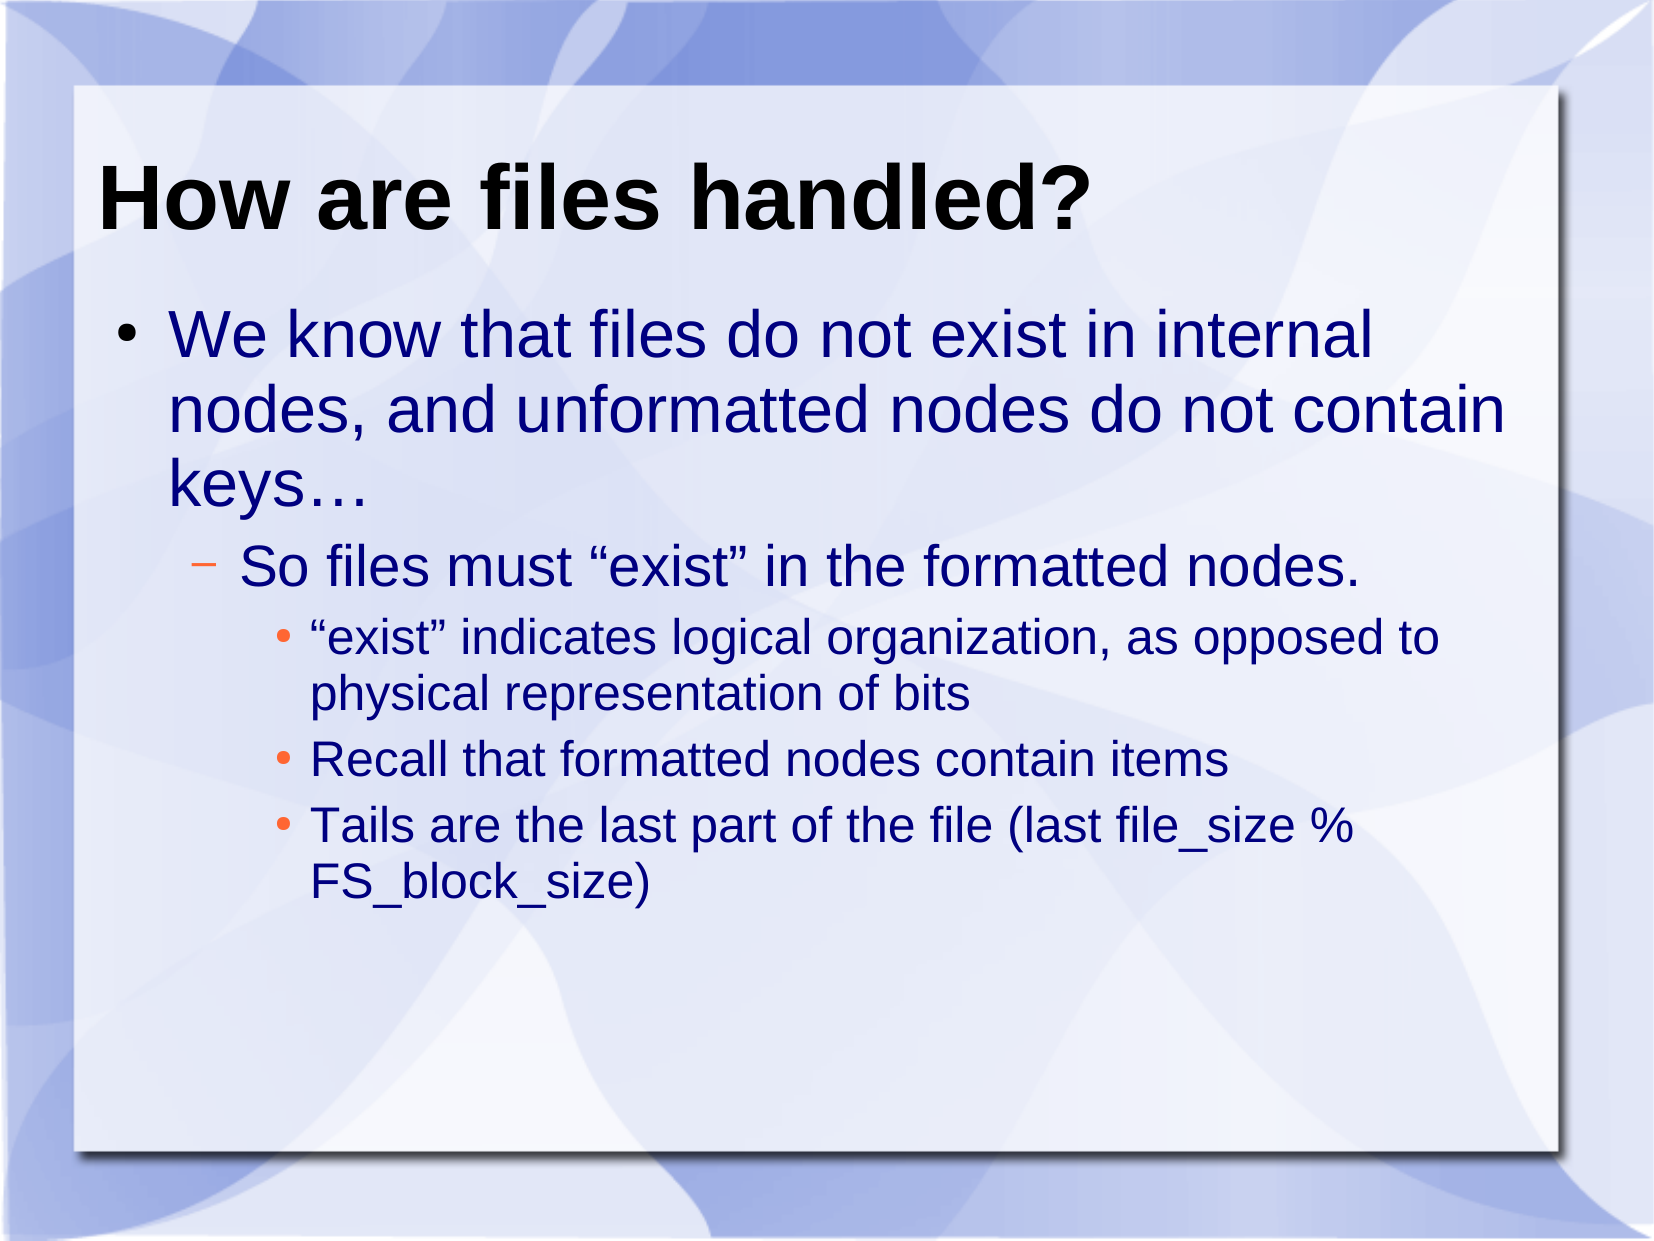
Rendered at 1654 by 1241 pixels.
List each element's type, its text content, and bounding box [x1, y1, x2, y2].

list We know that files do not exist in internal nodes, and unformatted nodes do not contain keys… So files must “exist” in the formatted nodes. “exist” indicates logical organization, as opposed to physical representation of bits Recall that formatted nodes contain items Tails are the last part of the file (last file_size % FS_block_size) [82, 289, 1571, 1109]
picture [0, 0, 1654, 1241]
title How are files handled? [82, 50, 1571, 257]
